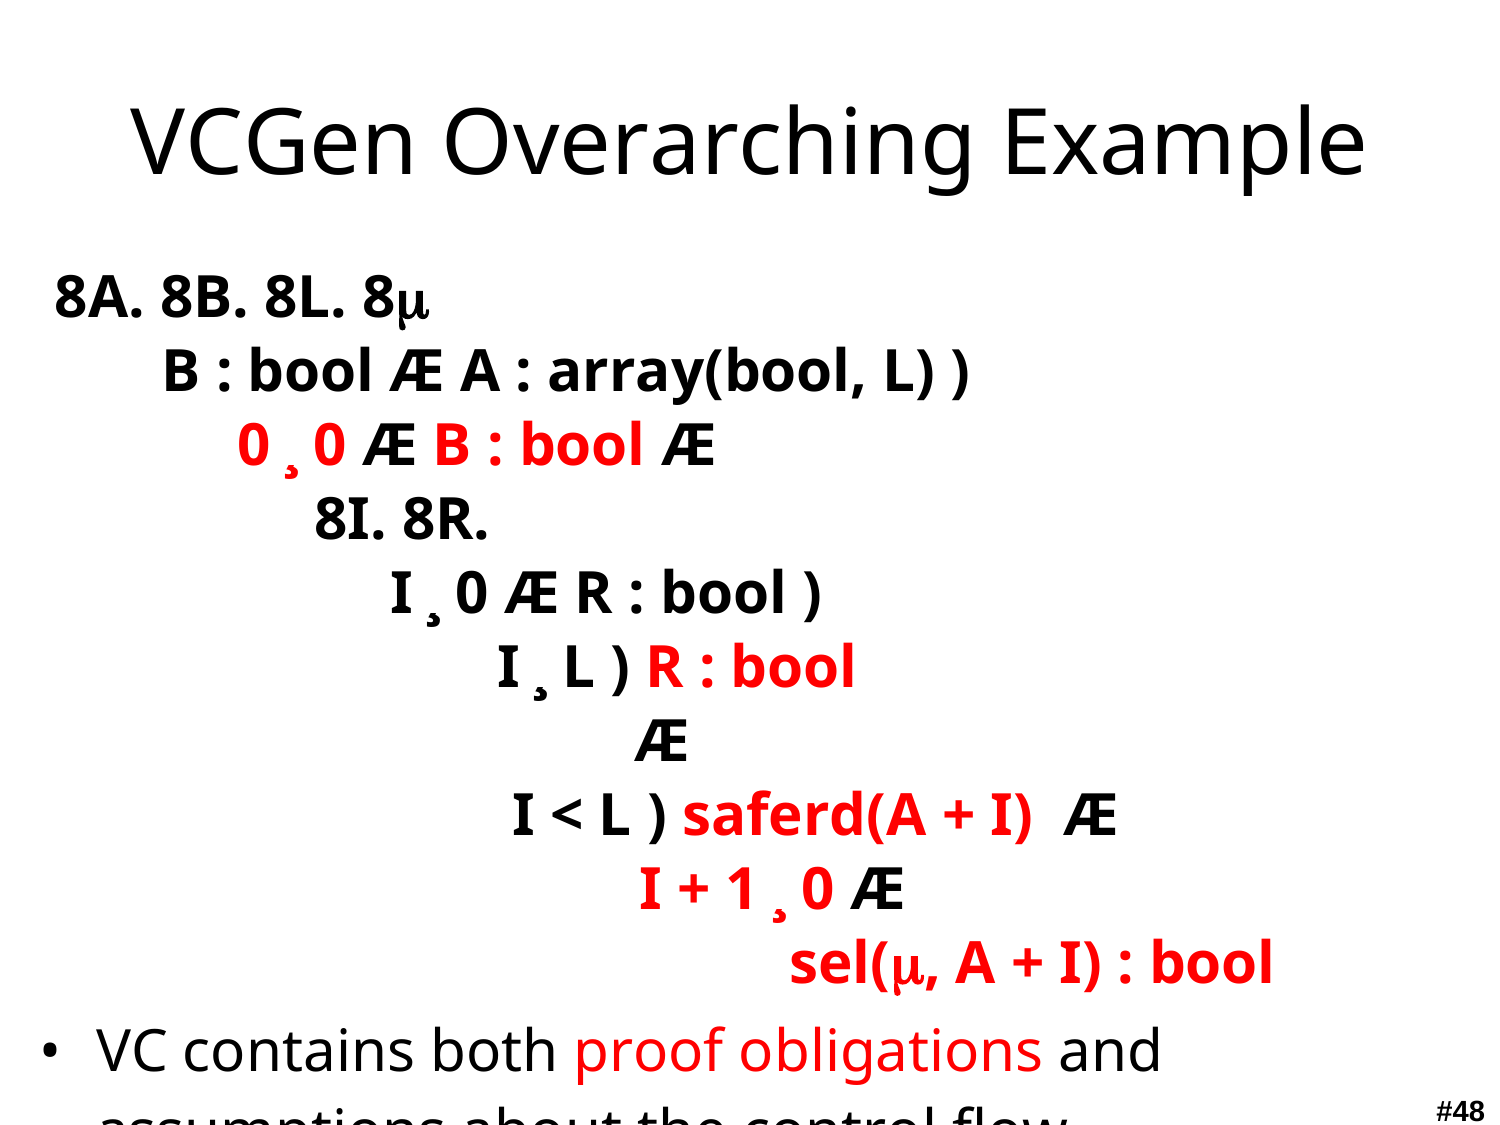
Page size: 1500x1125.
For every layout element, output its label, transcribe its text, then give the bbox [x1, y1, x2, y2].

title VCGen Overarching Example [24, 45, 1476, 233]
list 8A. 8B. 8L. 8 B : bool Æ A : array(bool, L) ) 0 ¸ 0 Æ B : bool Æ 8I. 8R. I ¸ 0 Æ R : bool ) I ¸ L ) R : bool Æ I < L ) saferd(A + I) Æ I + 1 ¸ 0 Æ sel(, A + I) : bool VC contains both proof obligations and assumptions about the control flow [24, 262, 1476, 1110]
